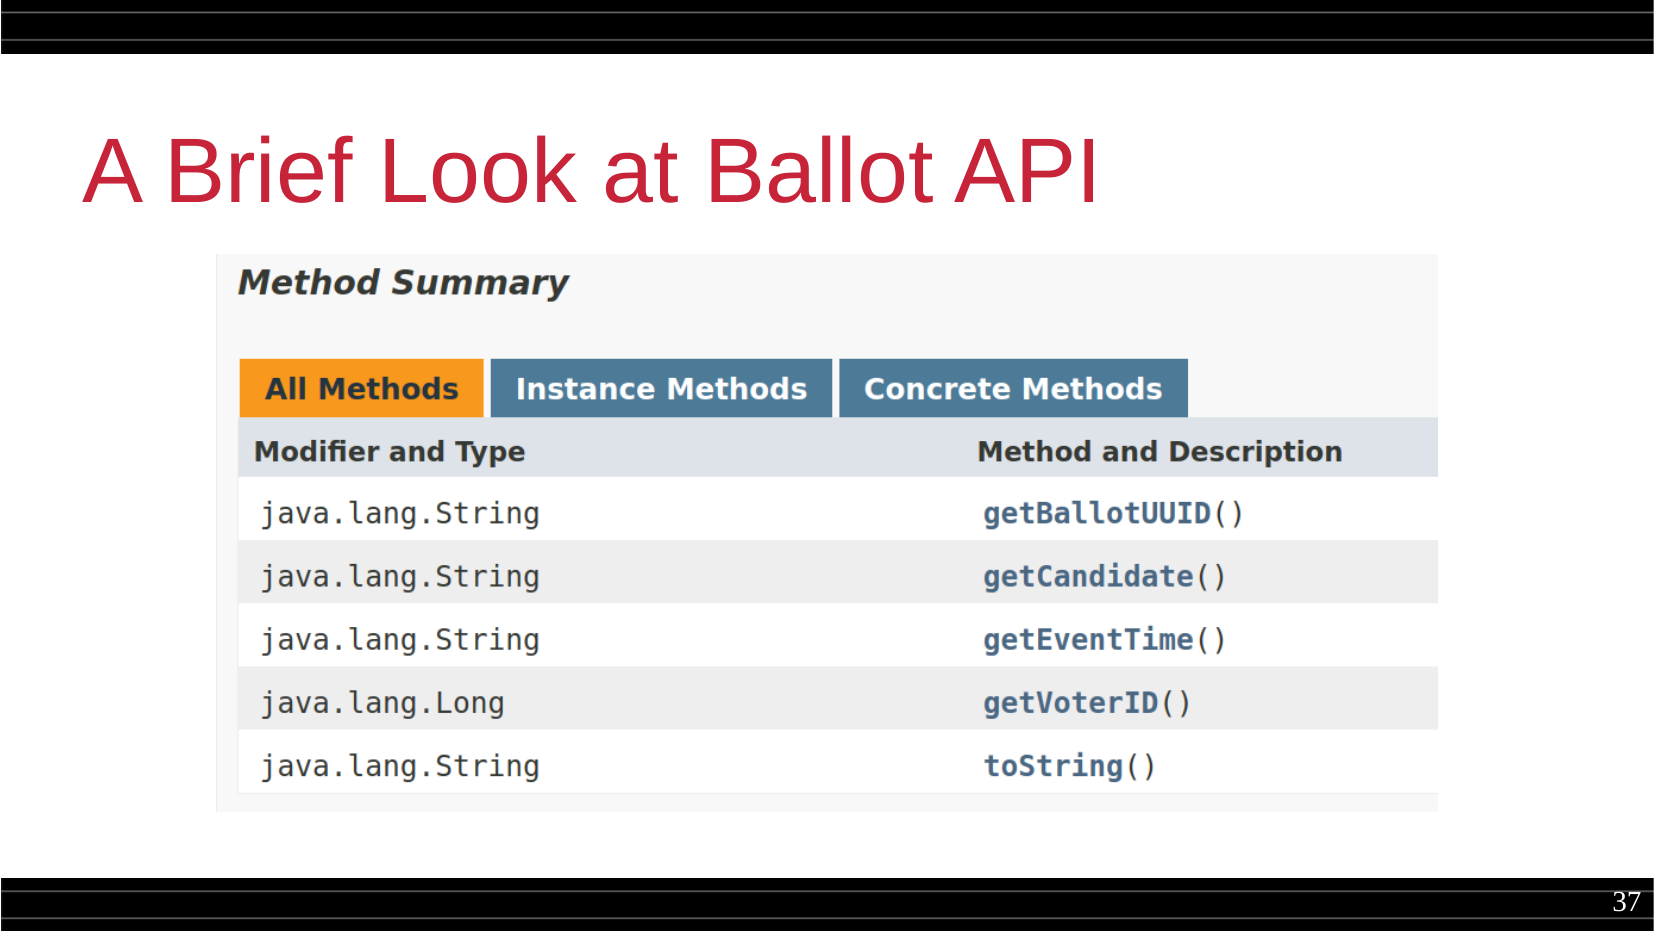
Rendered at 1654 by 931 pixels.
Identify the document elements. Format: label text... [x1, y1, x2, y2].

picture [1, 878, 1654, 931]
picture [216, 254, 1438, 812]
picture [1, 0, 1654, 54]
title A Brief Look at Ballot API [82, 92, 1571, 249]
